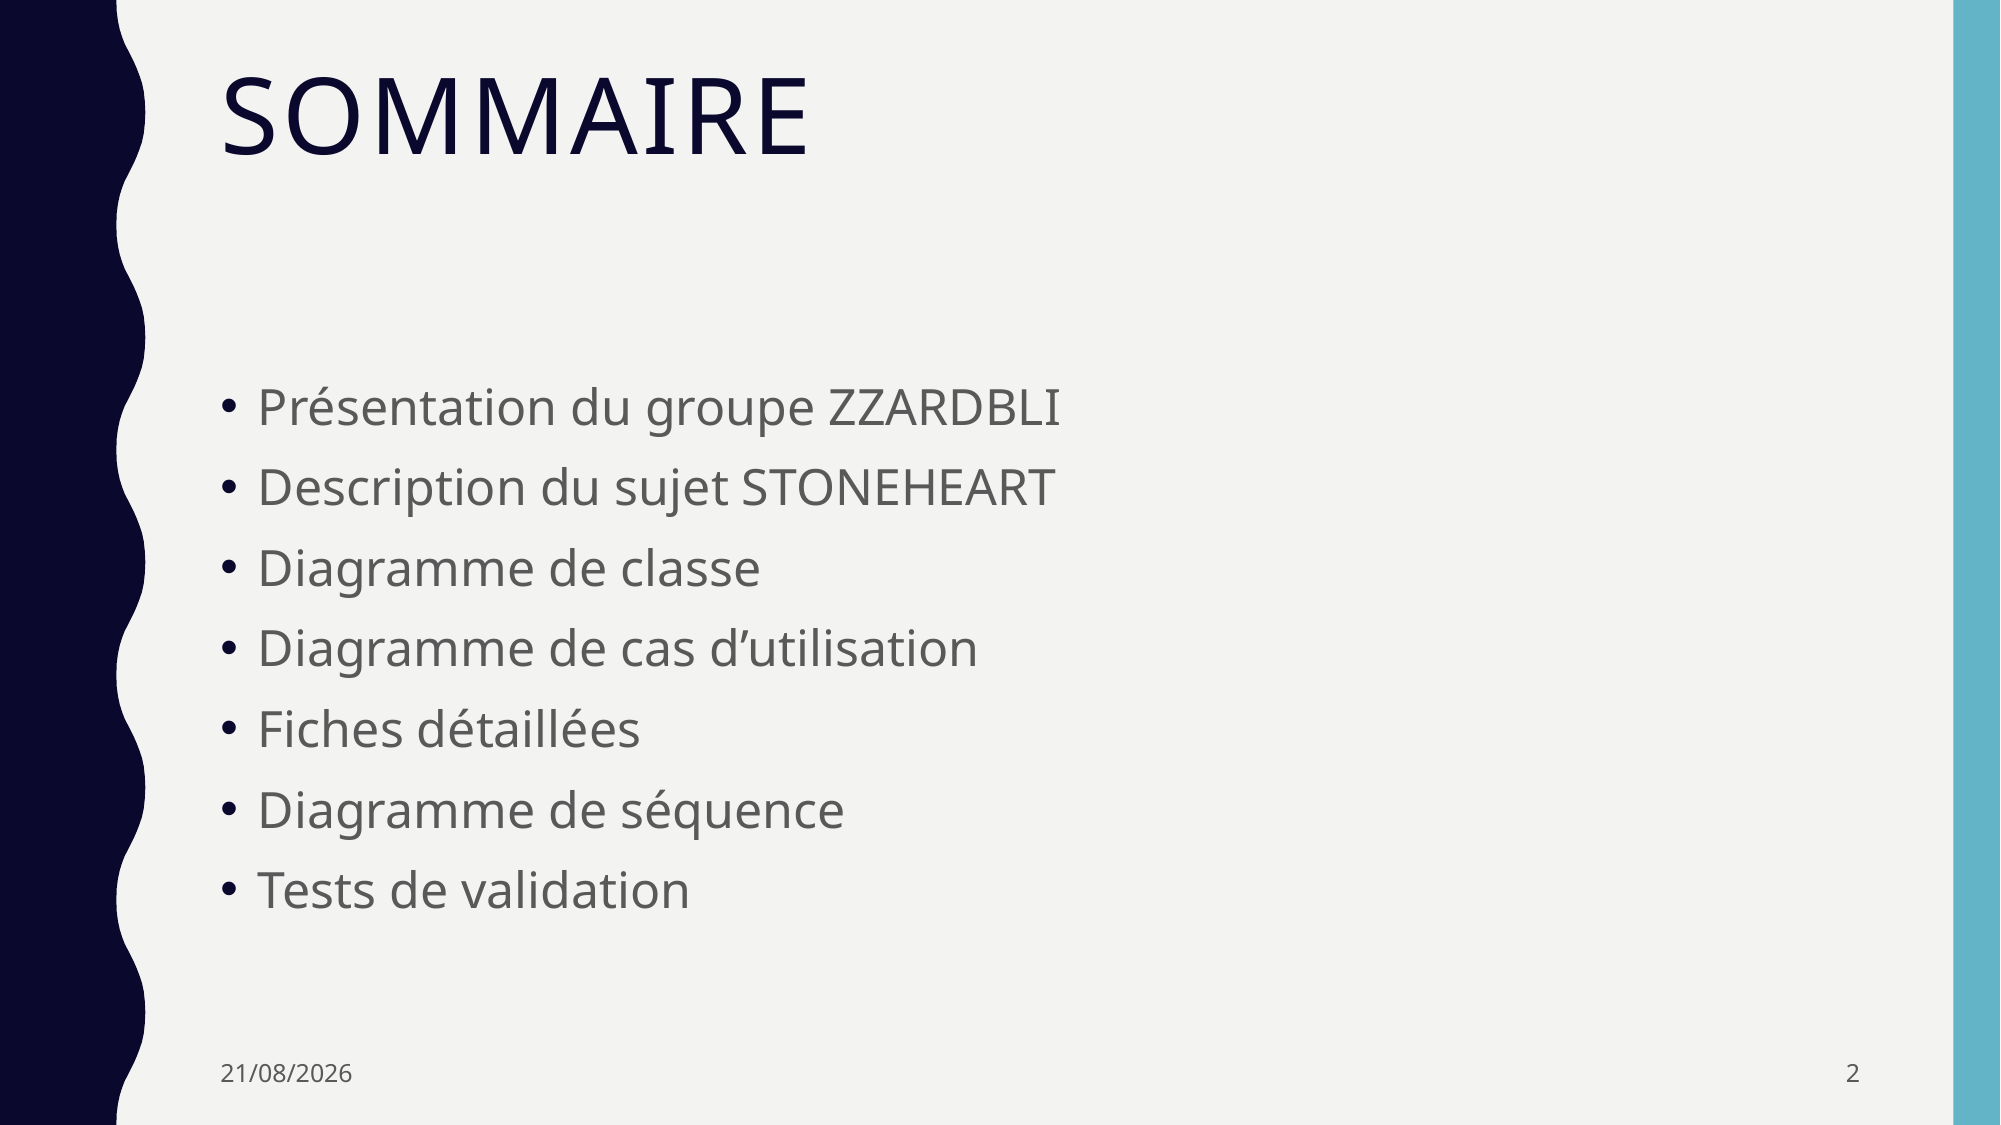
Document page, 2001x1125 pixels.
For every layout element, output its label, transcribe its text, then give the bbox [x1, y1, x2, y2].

slide_number <number> [1412, 1045, 1875, 1103]
slide_number 19/10/2017 [205, 1045, 588, 1103]
list Présentation du groupe ZZARDBLI Description du sujet STONEHEART Diagramme de classe Diagramme de cas d’utilisation Fiches détaillées Diagramme de séquence Tests de validation [205, 361, 1875, 965]
title Sommaire [205, 54, 1875, 300]
